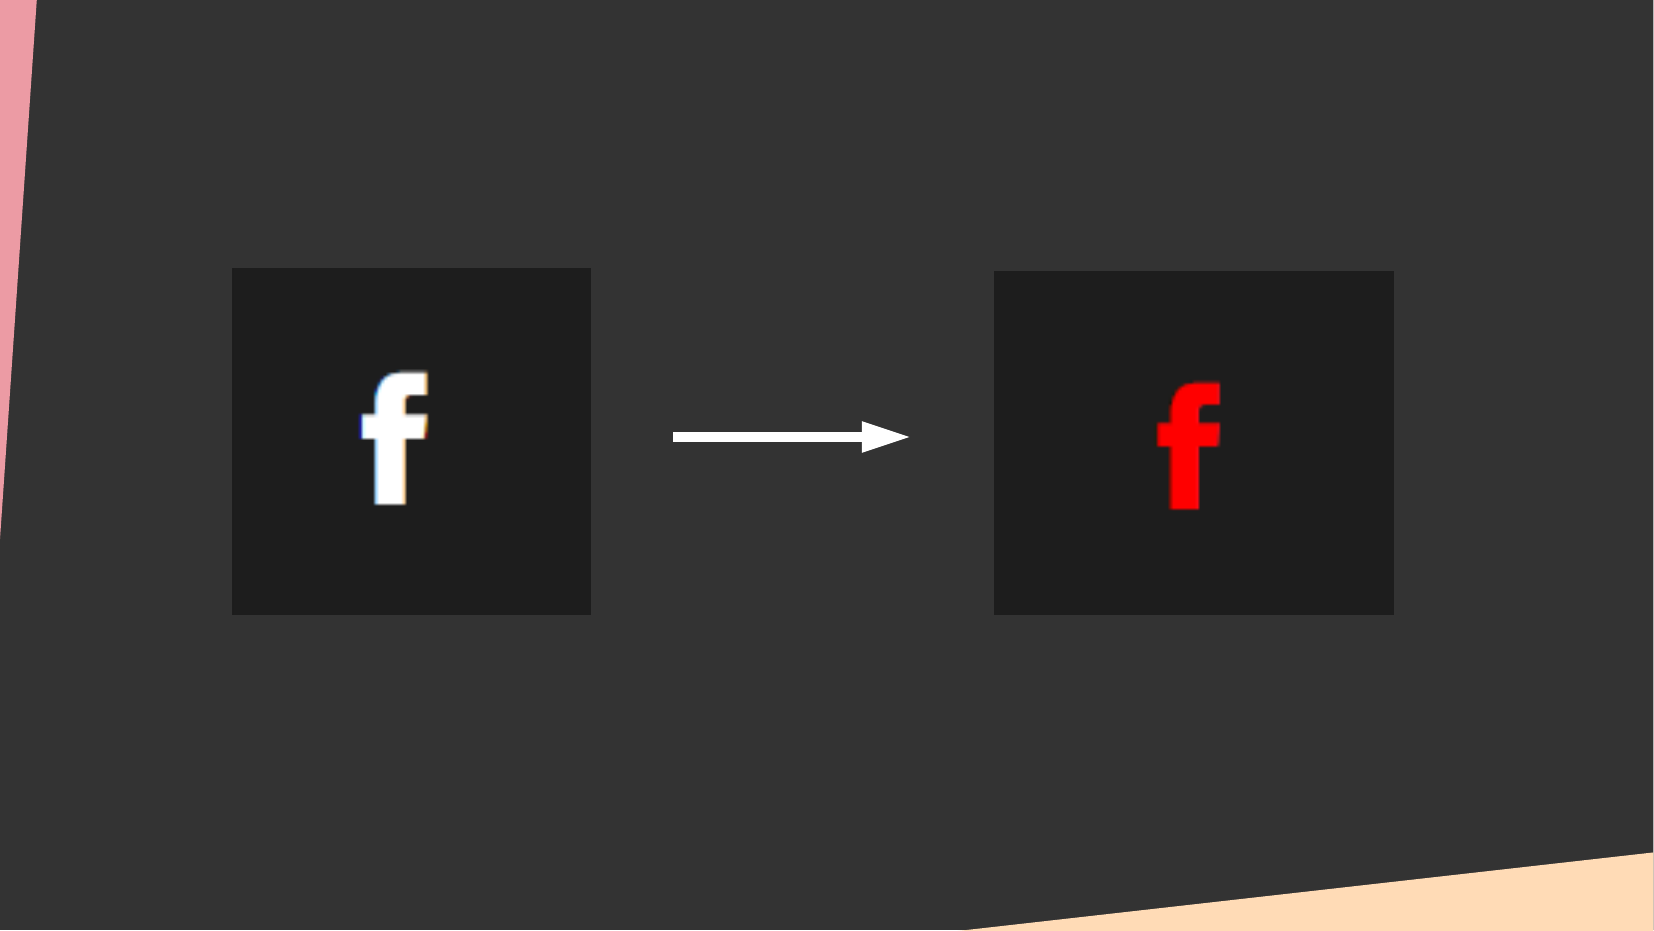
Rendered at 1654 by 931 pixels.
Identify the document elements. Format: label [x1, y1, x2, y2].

picture [232, 268, 591, 615]
text_box [957, 852, 1654, 931]
picture [994, 271, 1394, 615]
text_box [0, 0, 37, 540]
